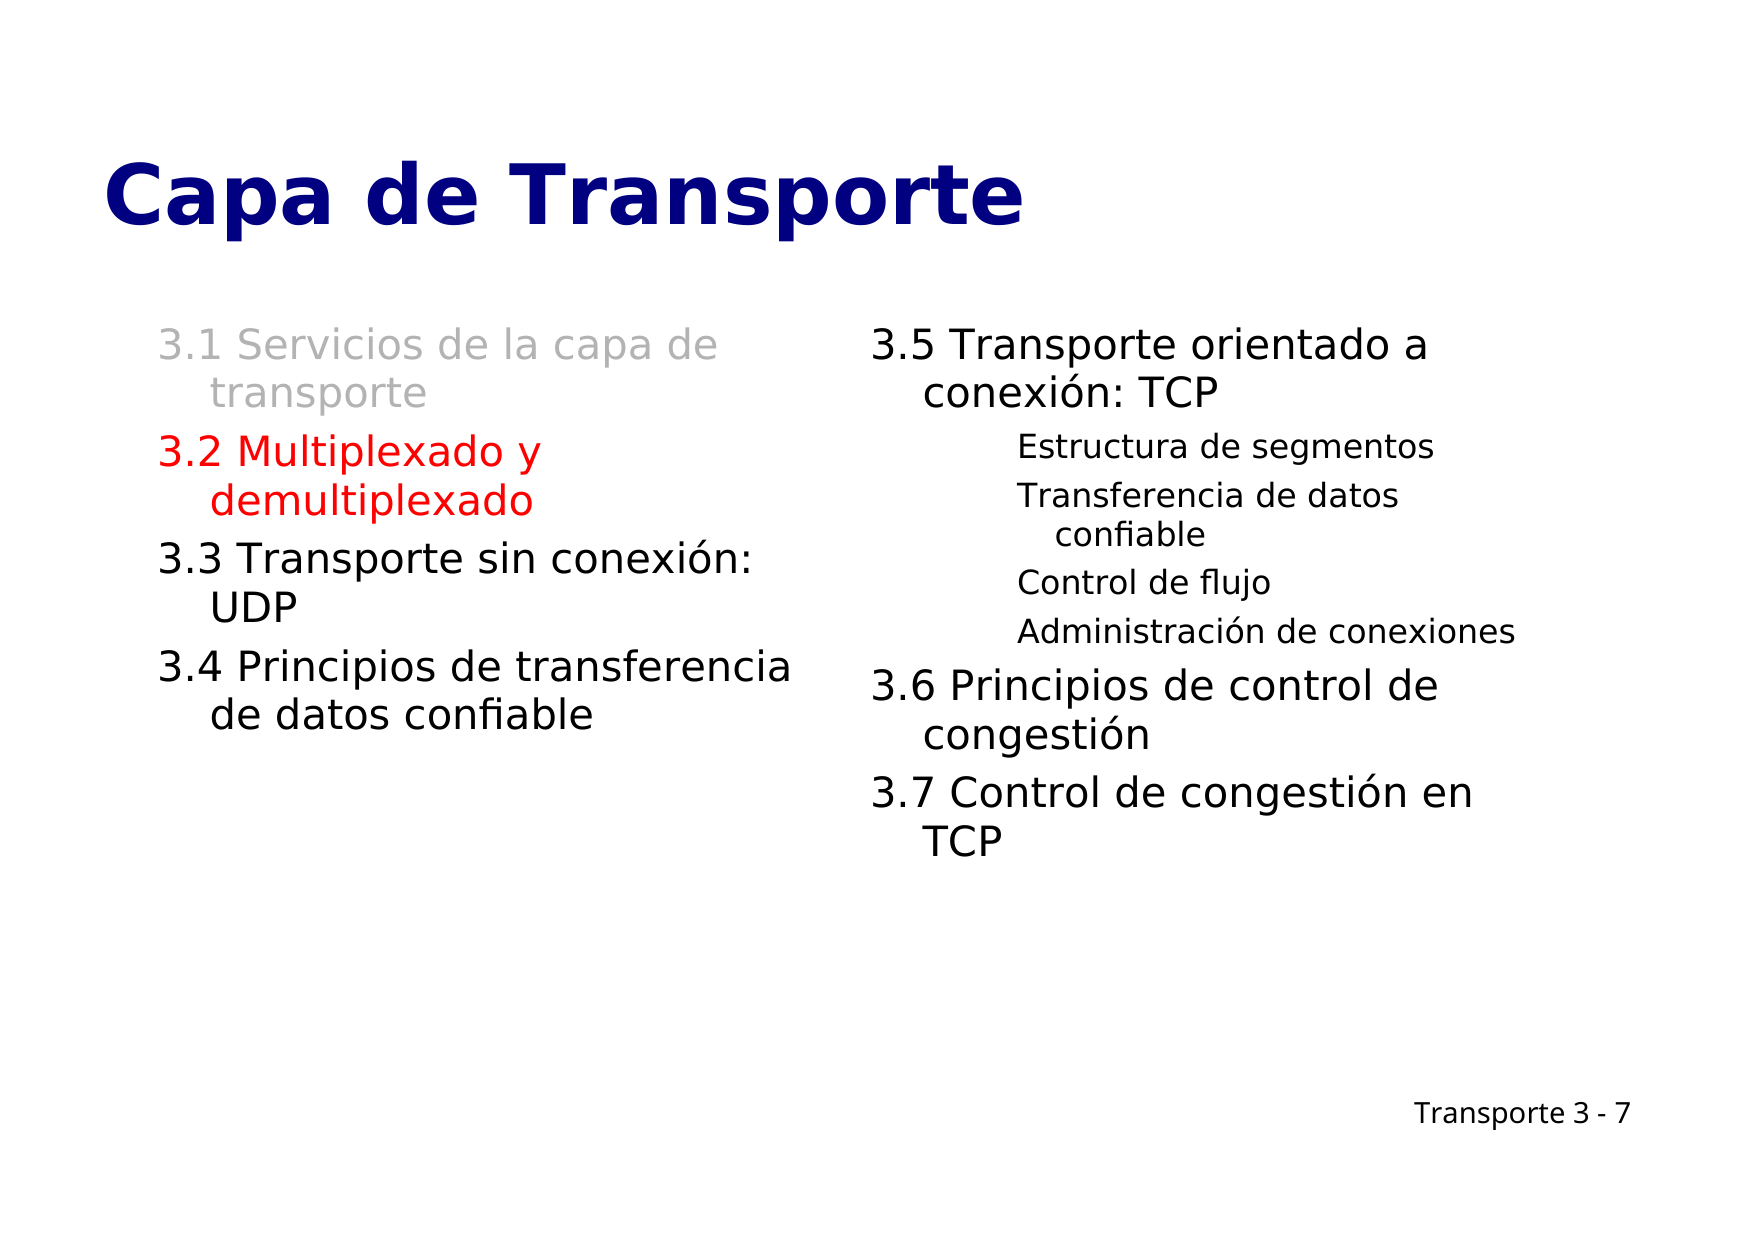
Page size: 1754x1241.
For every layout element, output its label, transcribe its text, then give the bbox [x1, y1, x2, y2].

list 3.1 Servicios de la capa de transporte 3.2 Multiplexado y demultiplexado 3.3 Transporte sin conexión: UDP 3.4 Principios de transferencia de datos confiable [154, 320, 833, 1082]
list 3.5 Transporte orientado a conexión: TCP Estructura de segmentos Transferencia de datos confiable Control de flujo Administración de conexiones 3.6 Principios de control de congestión 3.7 Control de congestión en TCP [866, 320, 1546, 1082]
title Capa de Transporte [88, 87, 1654, 305]
